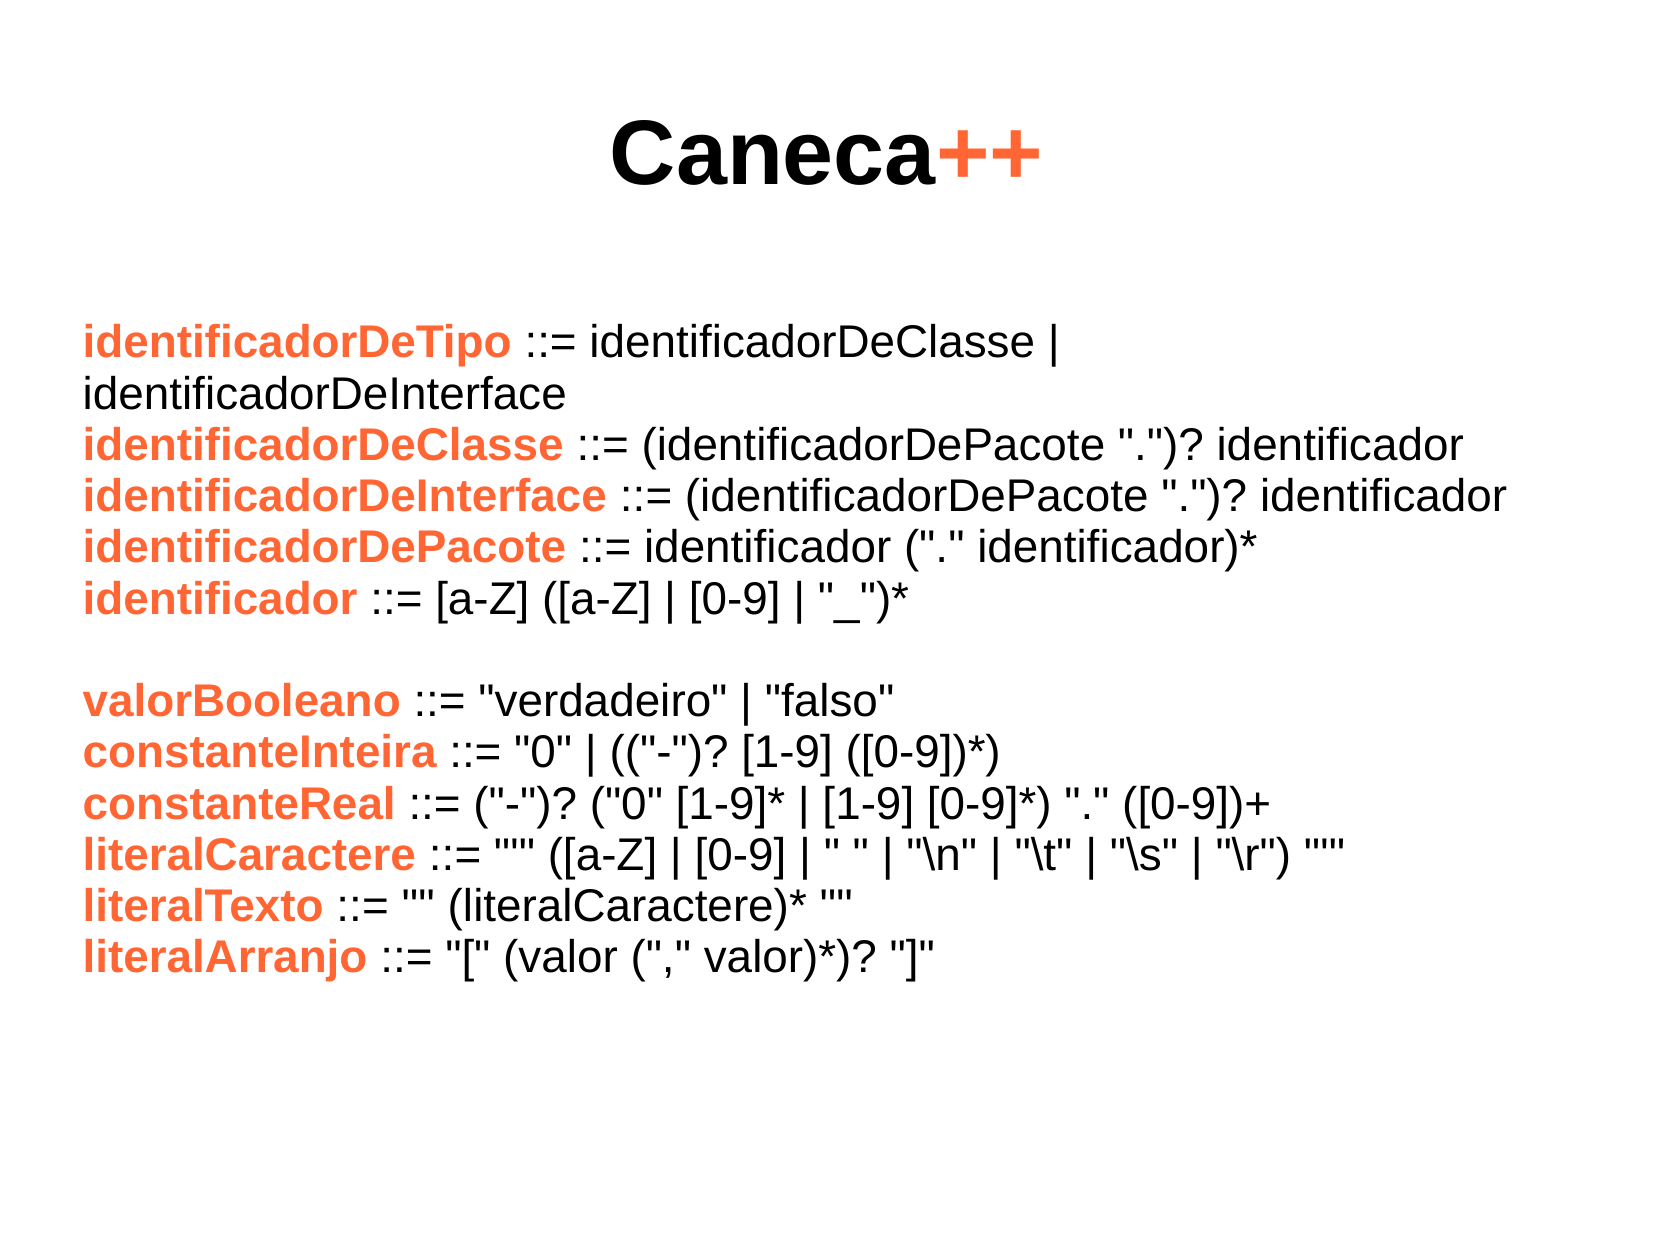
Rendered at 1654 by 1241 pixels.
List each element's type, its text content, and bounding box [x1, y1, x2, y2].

title Caneca++ [82, 49, 1571, 257]
subtitle identificadorDeTipo ::= identificadorDeClasse | identificadorDeInterface identificadorDeClasse ::= (identificadorDePacote ".")? identificador identificadorDeInterface ::= (identificadorDePacote ".")? identificador identificadorDePacote ::= identificador ("." identificador)* identificador ::= [a-Z] ([a-Z] | [0-9] | "_")* valorBooleano ::= "verdadeiro" | "falso" constanteInteira ::= "0" | (("-")? [1-9] ([0-9])*) constanteReal ::= ("-")? ("0" [1-9]* | [1-9] [0-9]*) "." ([0-9])+ literalCaractere ::= "'" ([a-Z] | [0-9] | " " | "\n" | "\t" | "\s" | "\r") "'" literalTexto ::= '"' (literalCaractere)* '"' literalArranjo ::= "[" (valor ("," valor)*)? "]" [82, 289, 1538, 1010]
